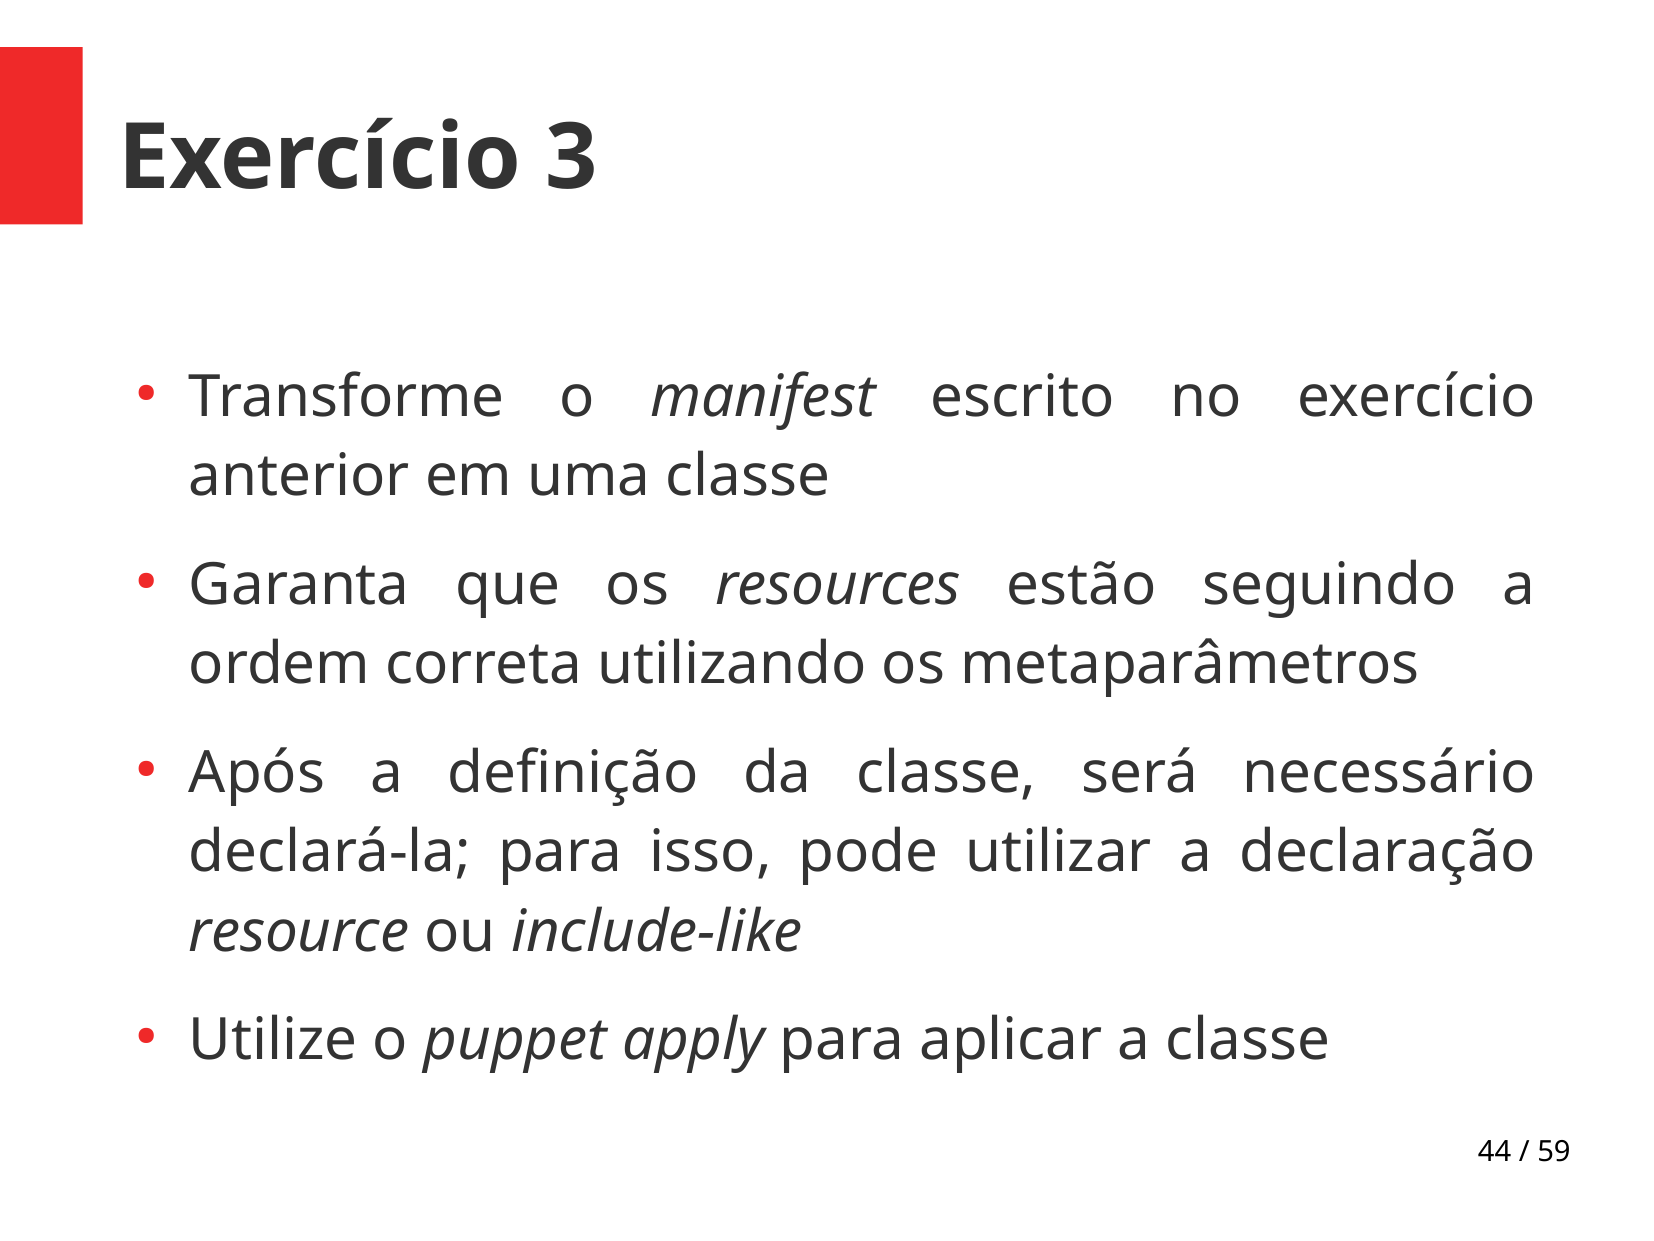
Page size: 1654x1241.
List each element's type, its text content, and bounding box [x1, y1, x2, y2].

title Exercício 3 [118, 49, 1571, 257]
list Transforme o manifest escrito no exercício anterior em uma classe Garanta que os resources estão seguindo a ordem correta utilizando os metaparâmetros Após a definição da classe, será necessário declará-la; para isso, pode utilizar a declaração resource ou include-like Utilize o puppet apply para aplicar a classe [118, 354, 1536, 1074]
